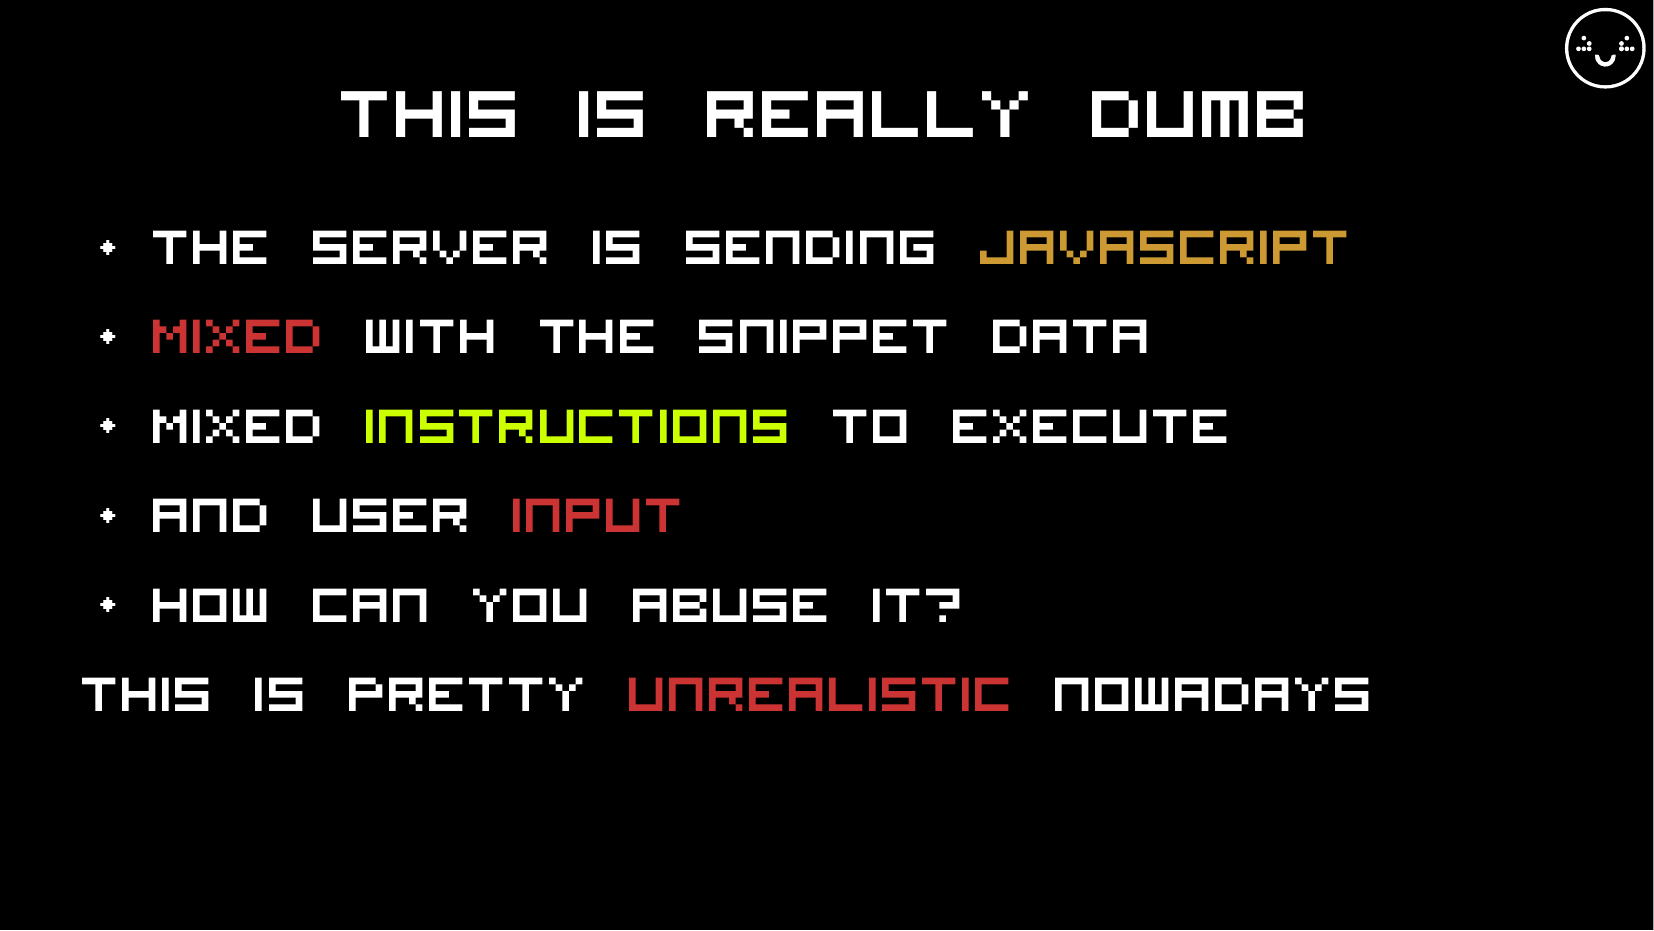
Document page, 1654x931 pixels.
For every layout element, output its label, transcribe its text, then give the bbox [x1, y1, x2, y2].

title This is really dumb [82, 37, 1571, 193]
list The server is sending javascript Mixed with the snippet data Mixed instructions to execute And user input How Can you abuse it? This is Pretty unrealistic nowadays [82, 217, 1571, 758]
